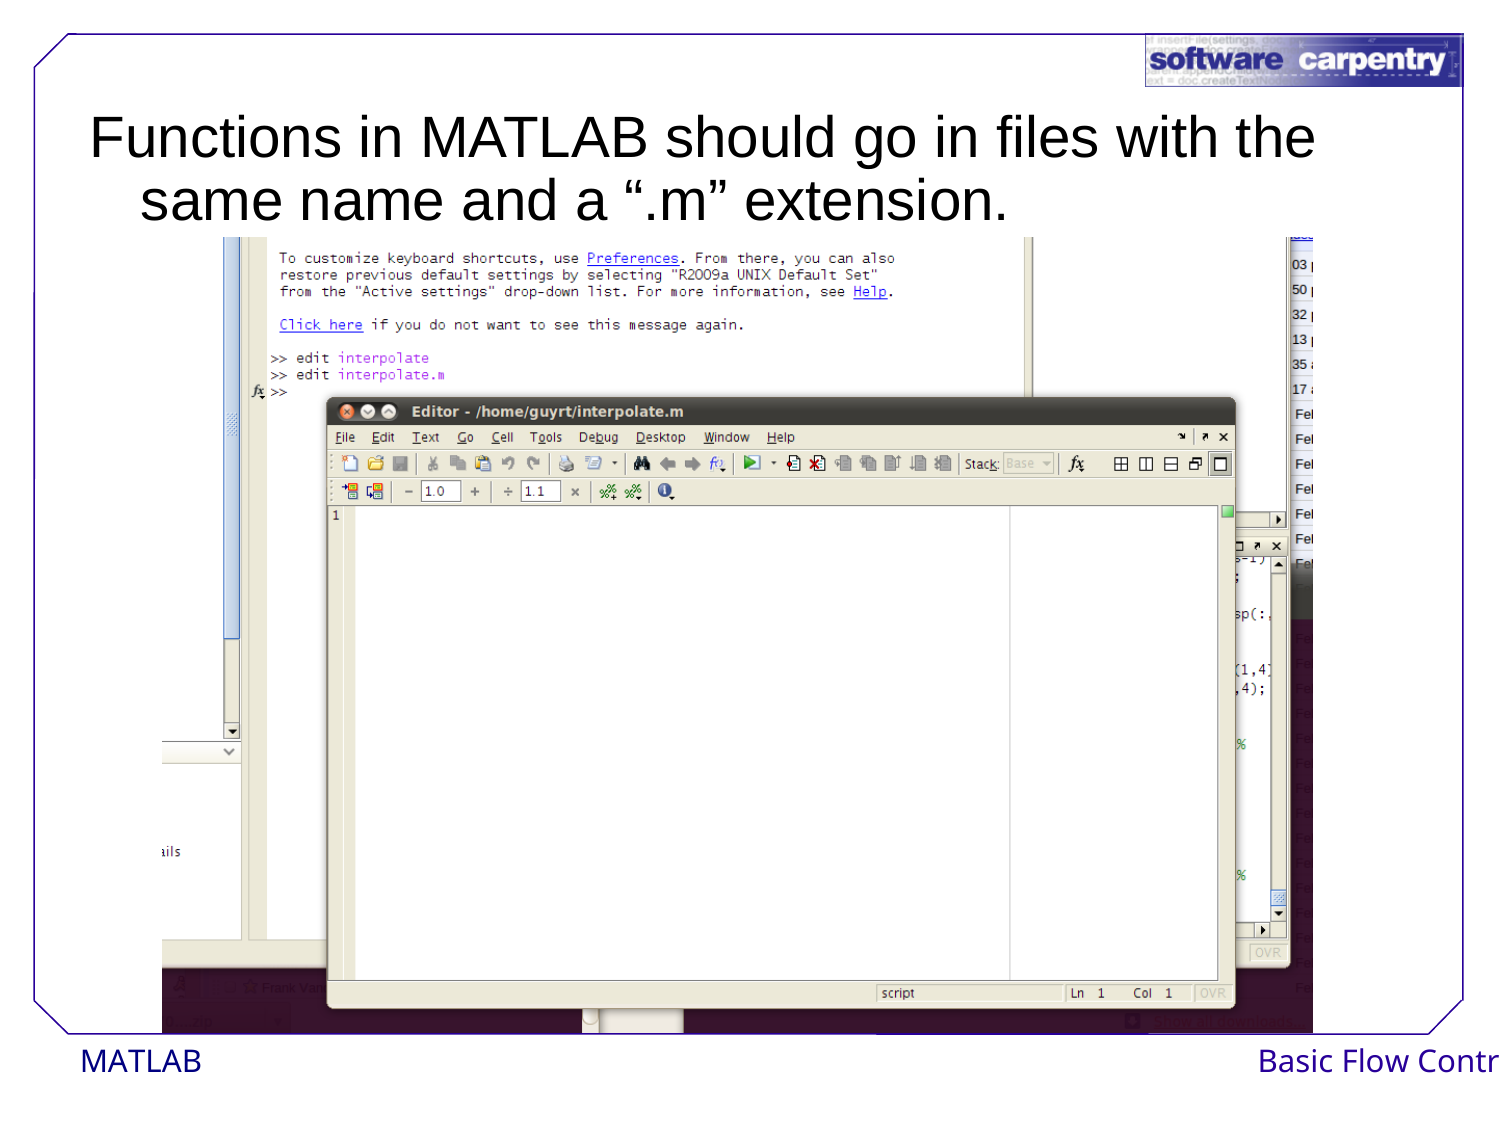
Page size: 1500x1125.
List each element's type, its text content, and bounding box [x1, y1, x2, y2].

picture [1145, 33, 1464, 87]
picture [162, 237, 1313, 1034]
list Functions in MATLAB should go in files with the same name and a “.m” extension. [75, 99, 1426, 1013]
